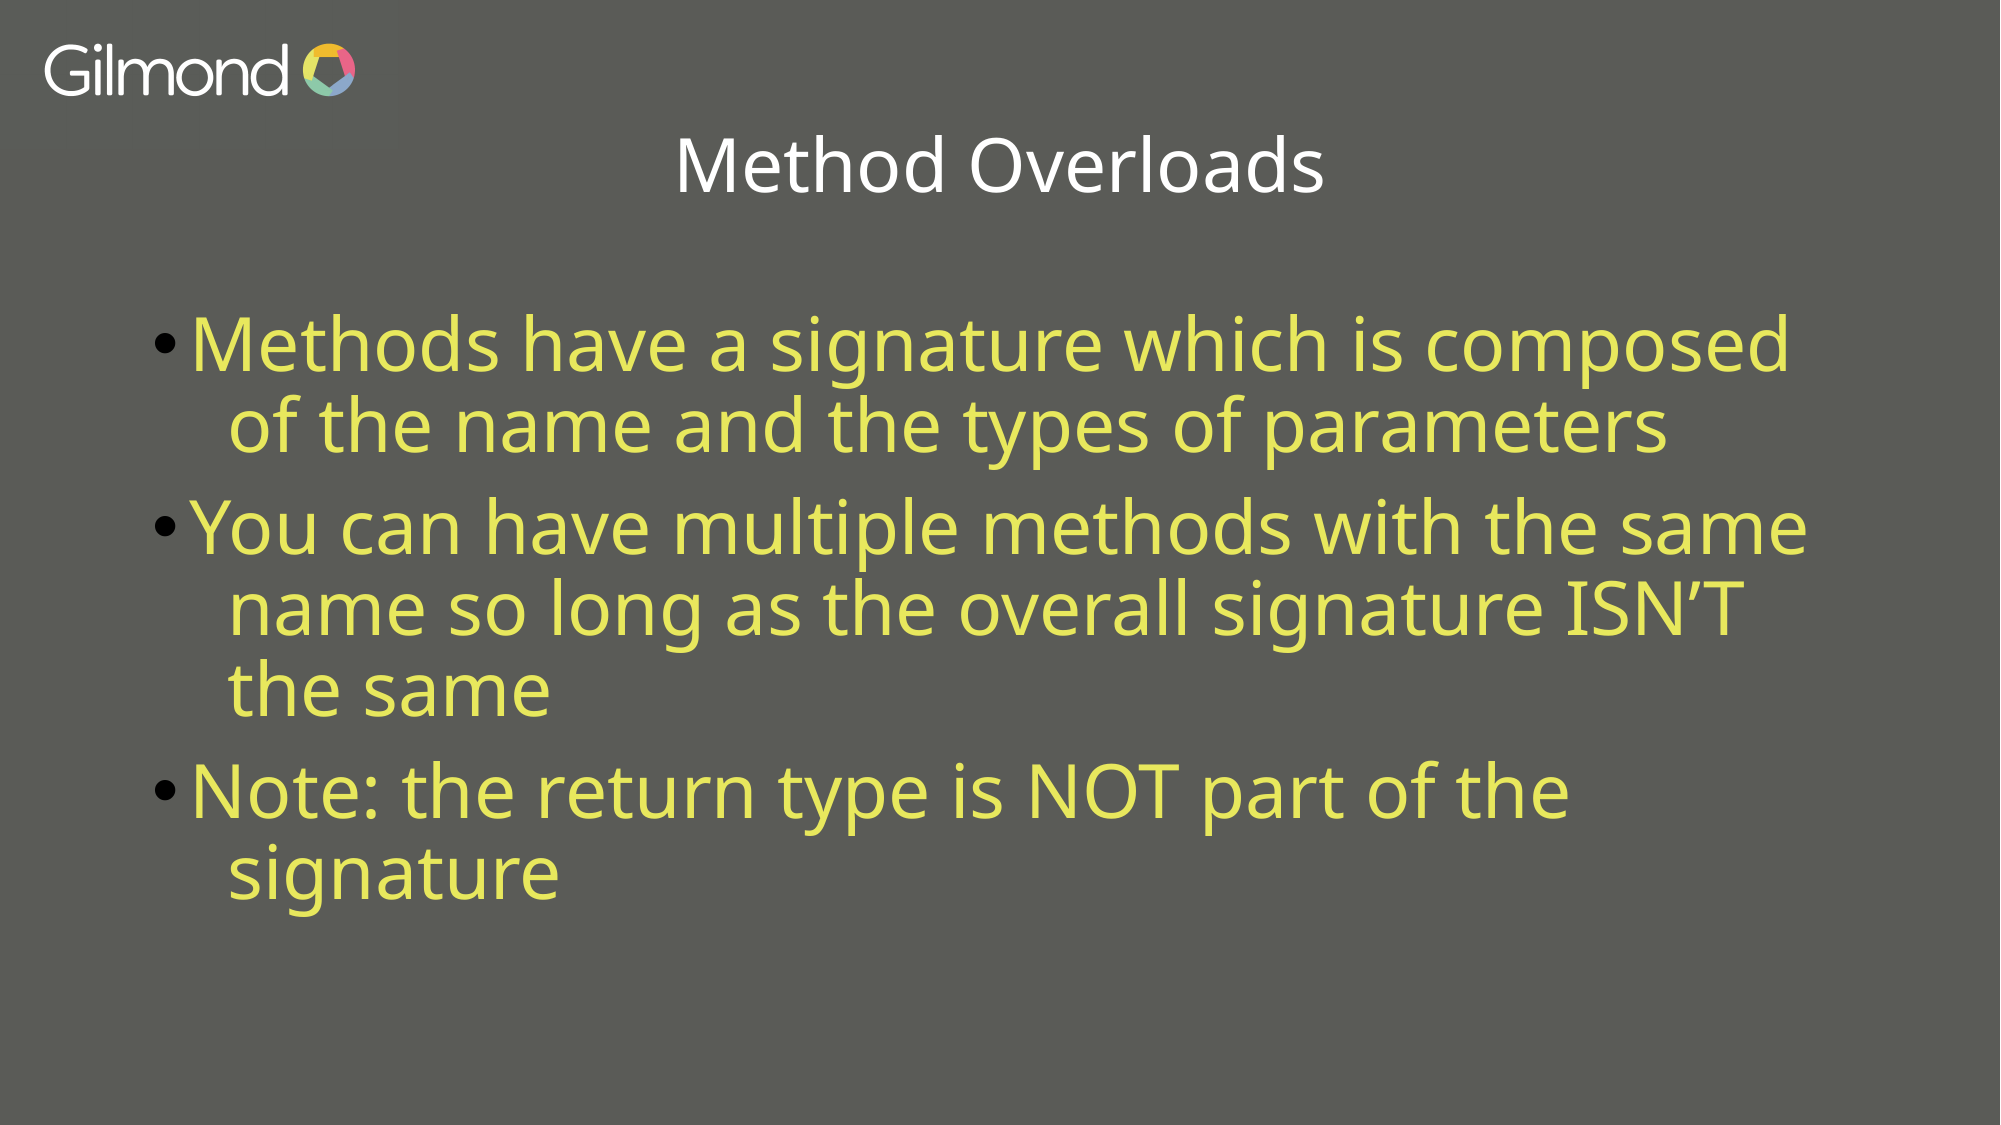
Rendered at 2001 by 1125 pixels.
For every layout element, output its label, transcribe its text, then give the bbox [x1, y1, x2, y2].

picture [0, 0, 399, 149]
title Method Overloads [137, 59, 1863, 278]
list Methods have a signature which is composed of the name and the types of parameters You can have multiple methods with the same name so long as the overall signature ISN’T the same Note: the return type is NOT part of the signature [137, 299, 1863, 1014]
